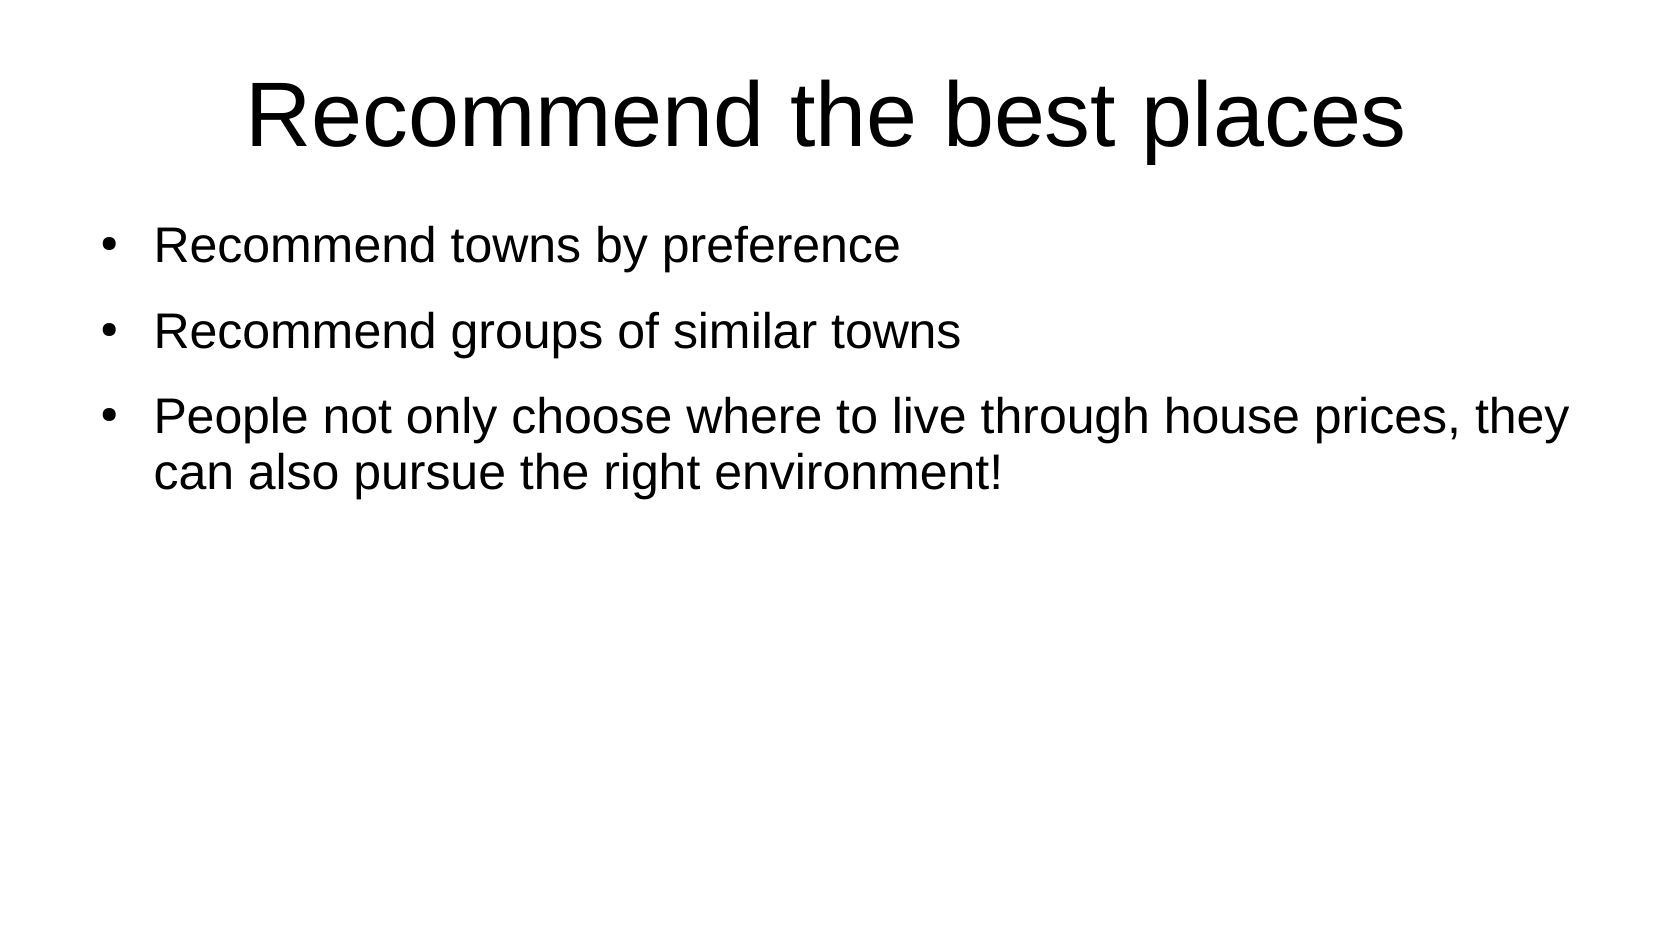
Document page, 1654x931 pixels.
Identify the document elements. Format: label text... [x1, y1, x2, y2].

title Recommend the best places [82, 37, 1571, 193]
list Recommend towns by preference Recommend groups of similar towns People not only choose where to live through house prices, they can also pursue the right environment! [82, 217, 1571, 758]
